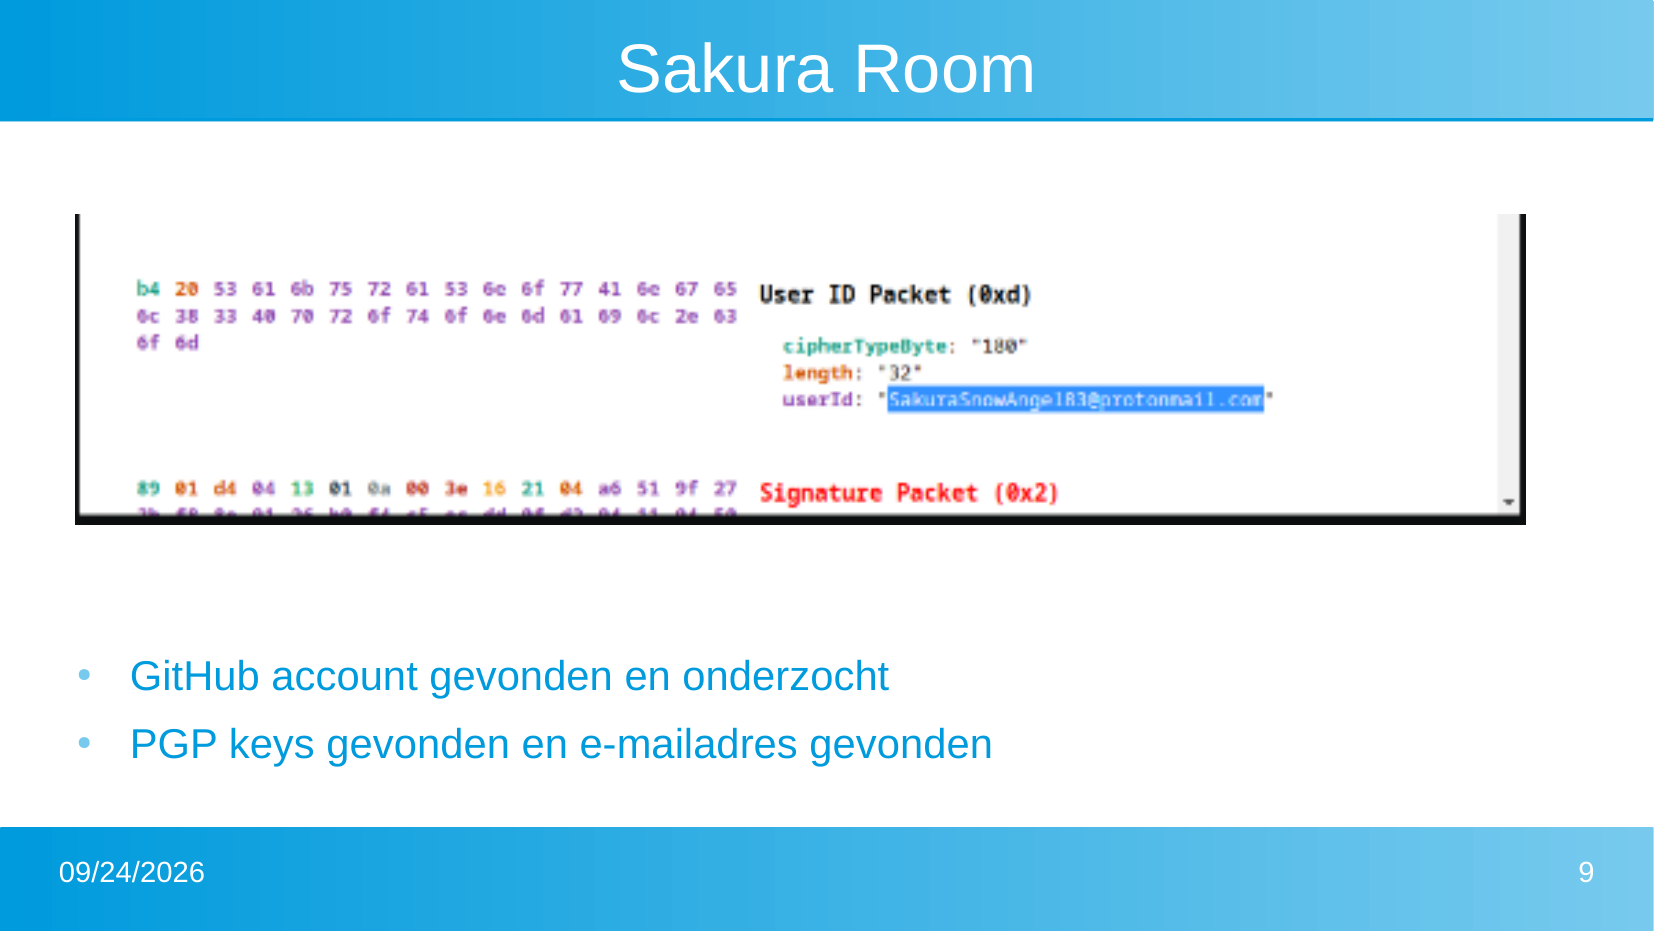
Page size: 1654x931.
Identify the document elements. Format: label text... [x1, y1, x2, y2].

title Sakura Room [59, 29, 1595, 108]
picture [75, 214, 1526, 526]
list GitHub account gevonden en onderzocht PGP keys gevonden en e-mailadres gevonden [59, 177, 1538, 768]
